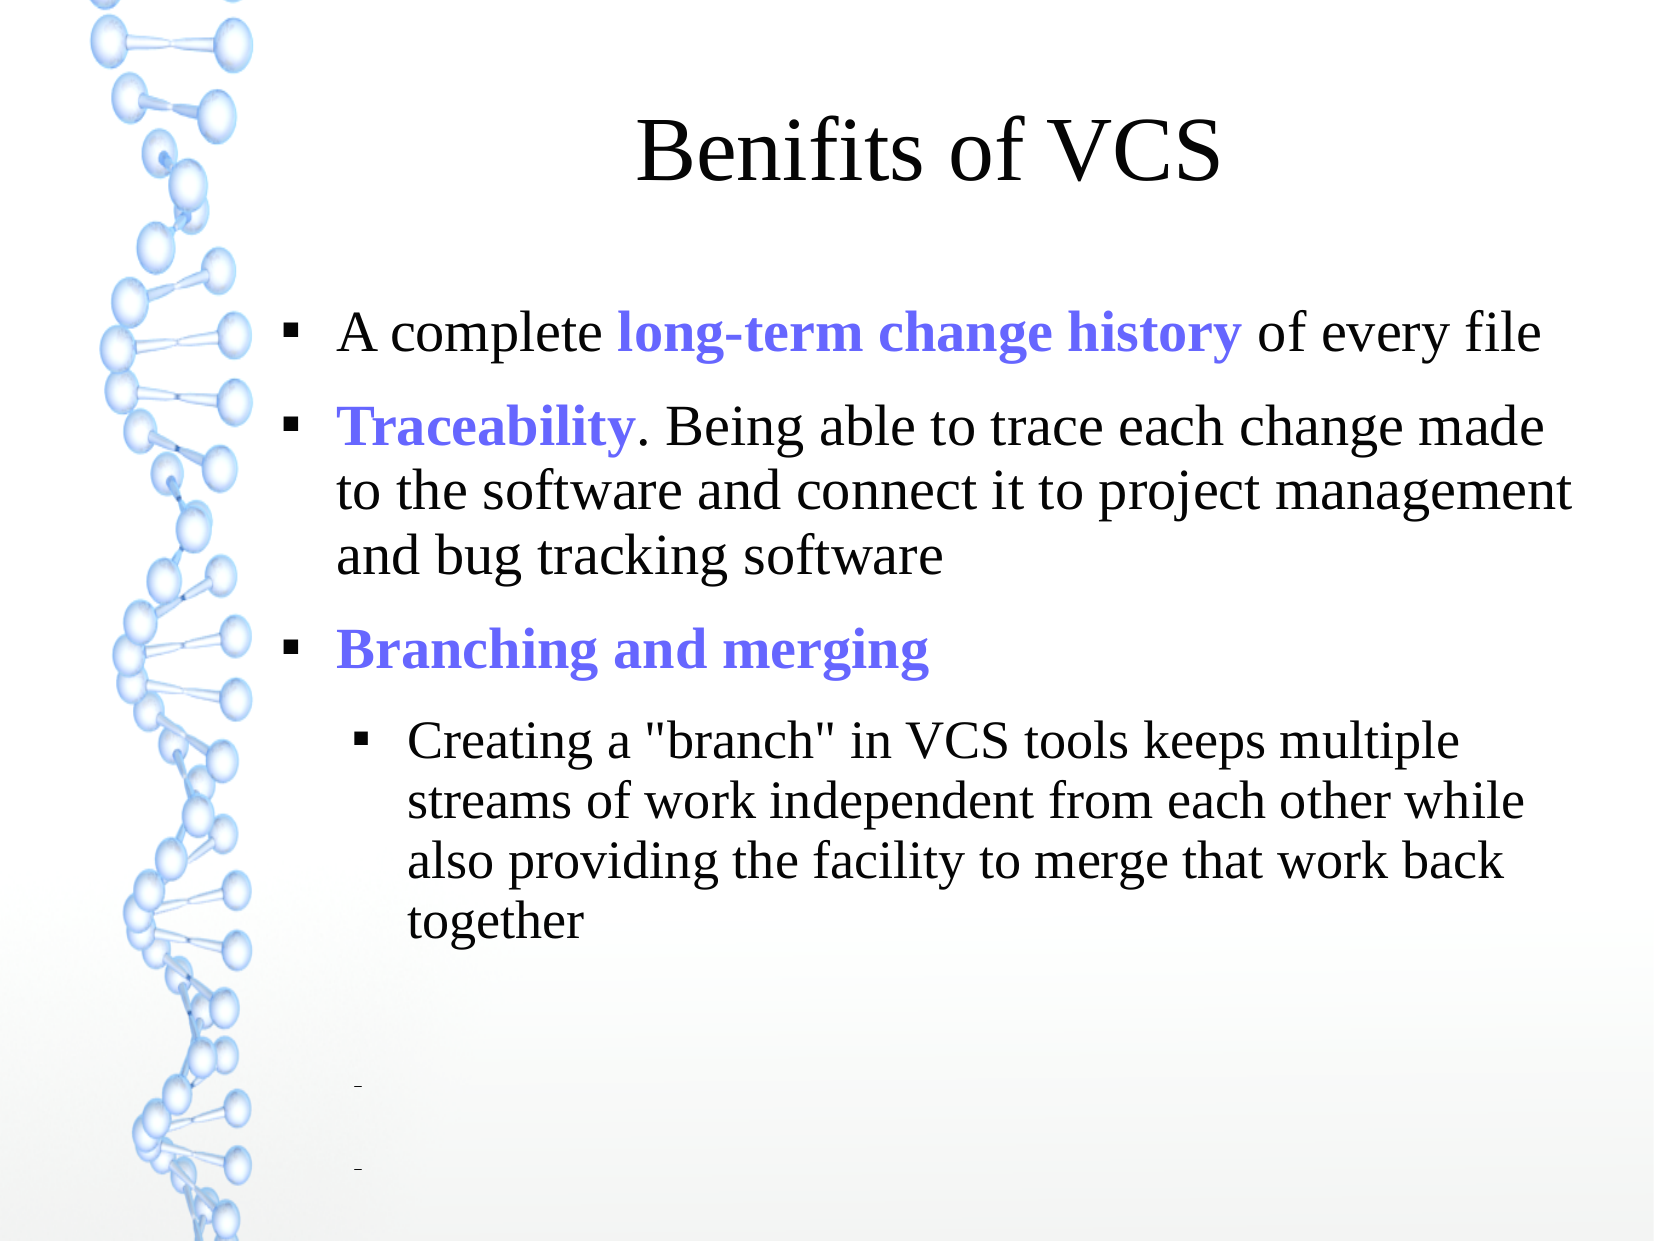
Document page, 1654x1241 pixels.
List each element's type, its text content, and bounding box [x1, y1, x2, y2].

title Benifits of VCS [265, 47, 1595, 252]
list A complete long-term change history of every file Traceability. Being able to trace each change made to the software and connect it to project management and bug tracking software Branching and merging Creating a "branch" in VCS tools keeps multiple streams of work independent from each other while also providing the facility to merge that work back together [265, 299, 1595, 1019]
picture [0, 0, 1654, 1241]
